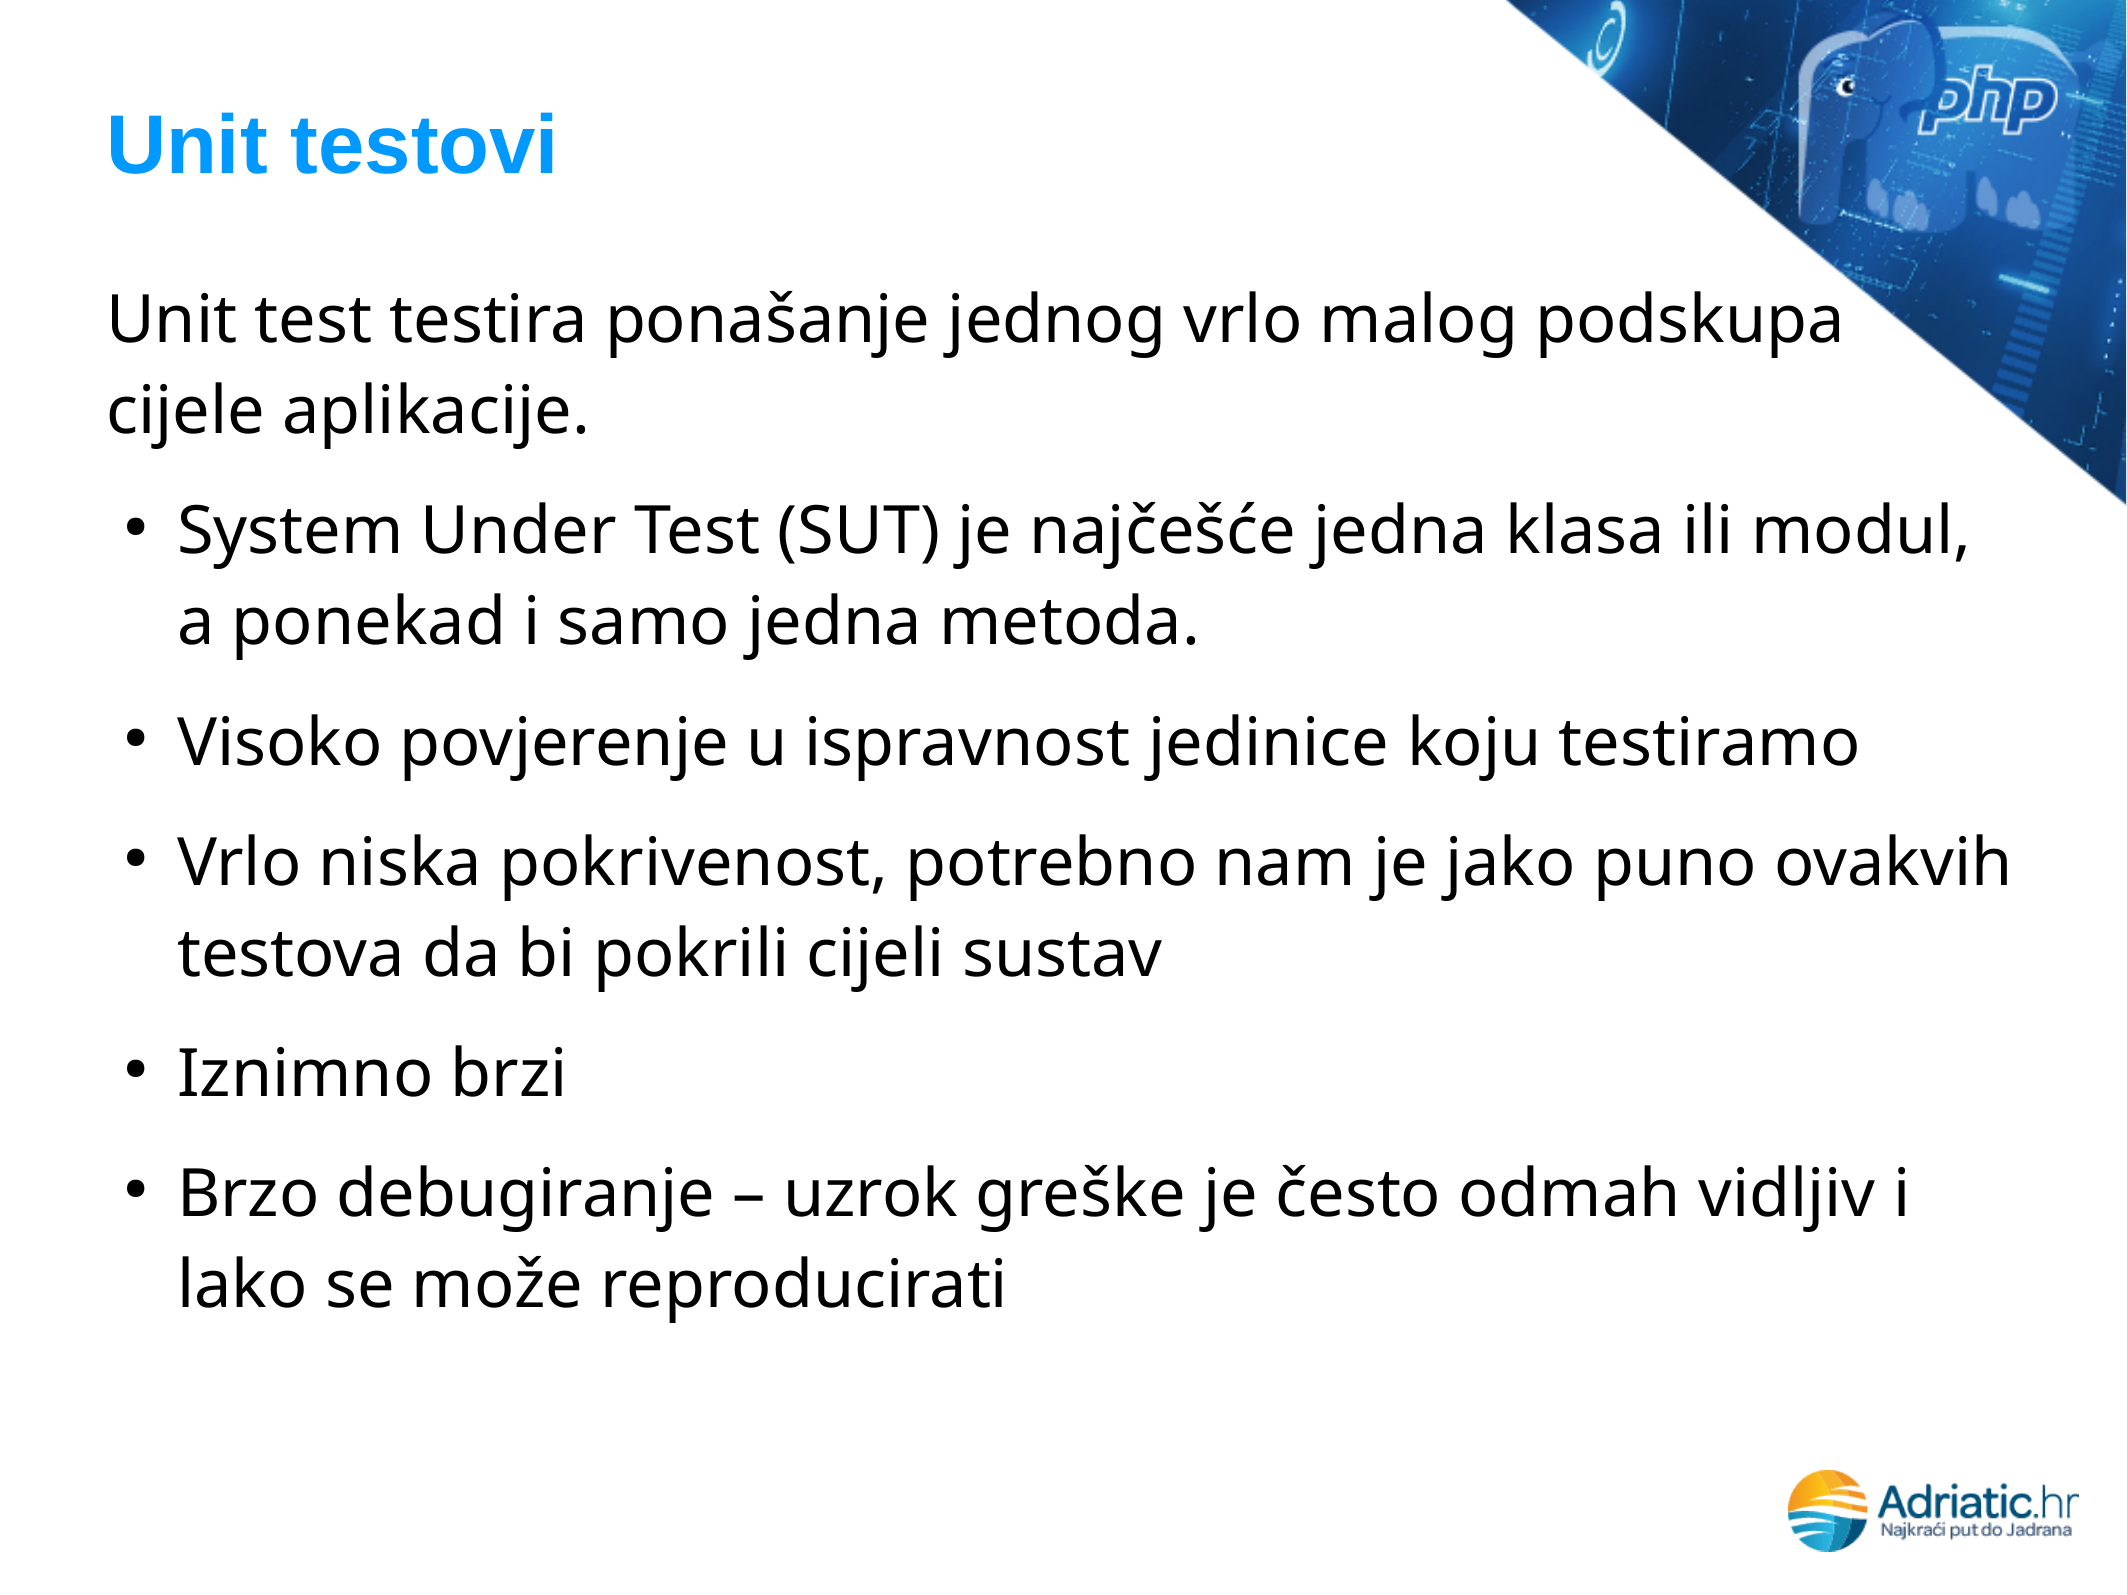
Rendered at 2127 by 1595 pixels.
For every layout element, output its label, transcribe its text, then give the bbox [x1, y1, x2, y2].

picture [1505, 0, 2127, 625]
title Unit testovi [106, 70, 1630, 219]
picture [1788, 1470, 2079, 1552]
list Unit test testira ponašanje jednog vrlo malog podskupa cijele aplikacije. System Under Test (SUT) je najčešće jedna klasa ili modul, a ponekad i samo jedna metoda. Visoko povjerenje u ispravnost jedinice koju testiramo Vrlo niska pokrivenost, potrebno nam je jako puno ovakvih testova da bi pokrili cijeli sustav Iznimno brzi Brzo debugiranje – uzrok greške je često odmah vidljiv i lako se može reproducirati [106, 271, 2020, 1453]
